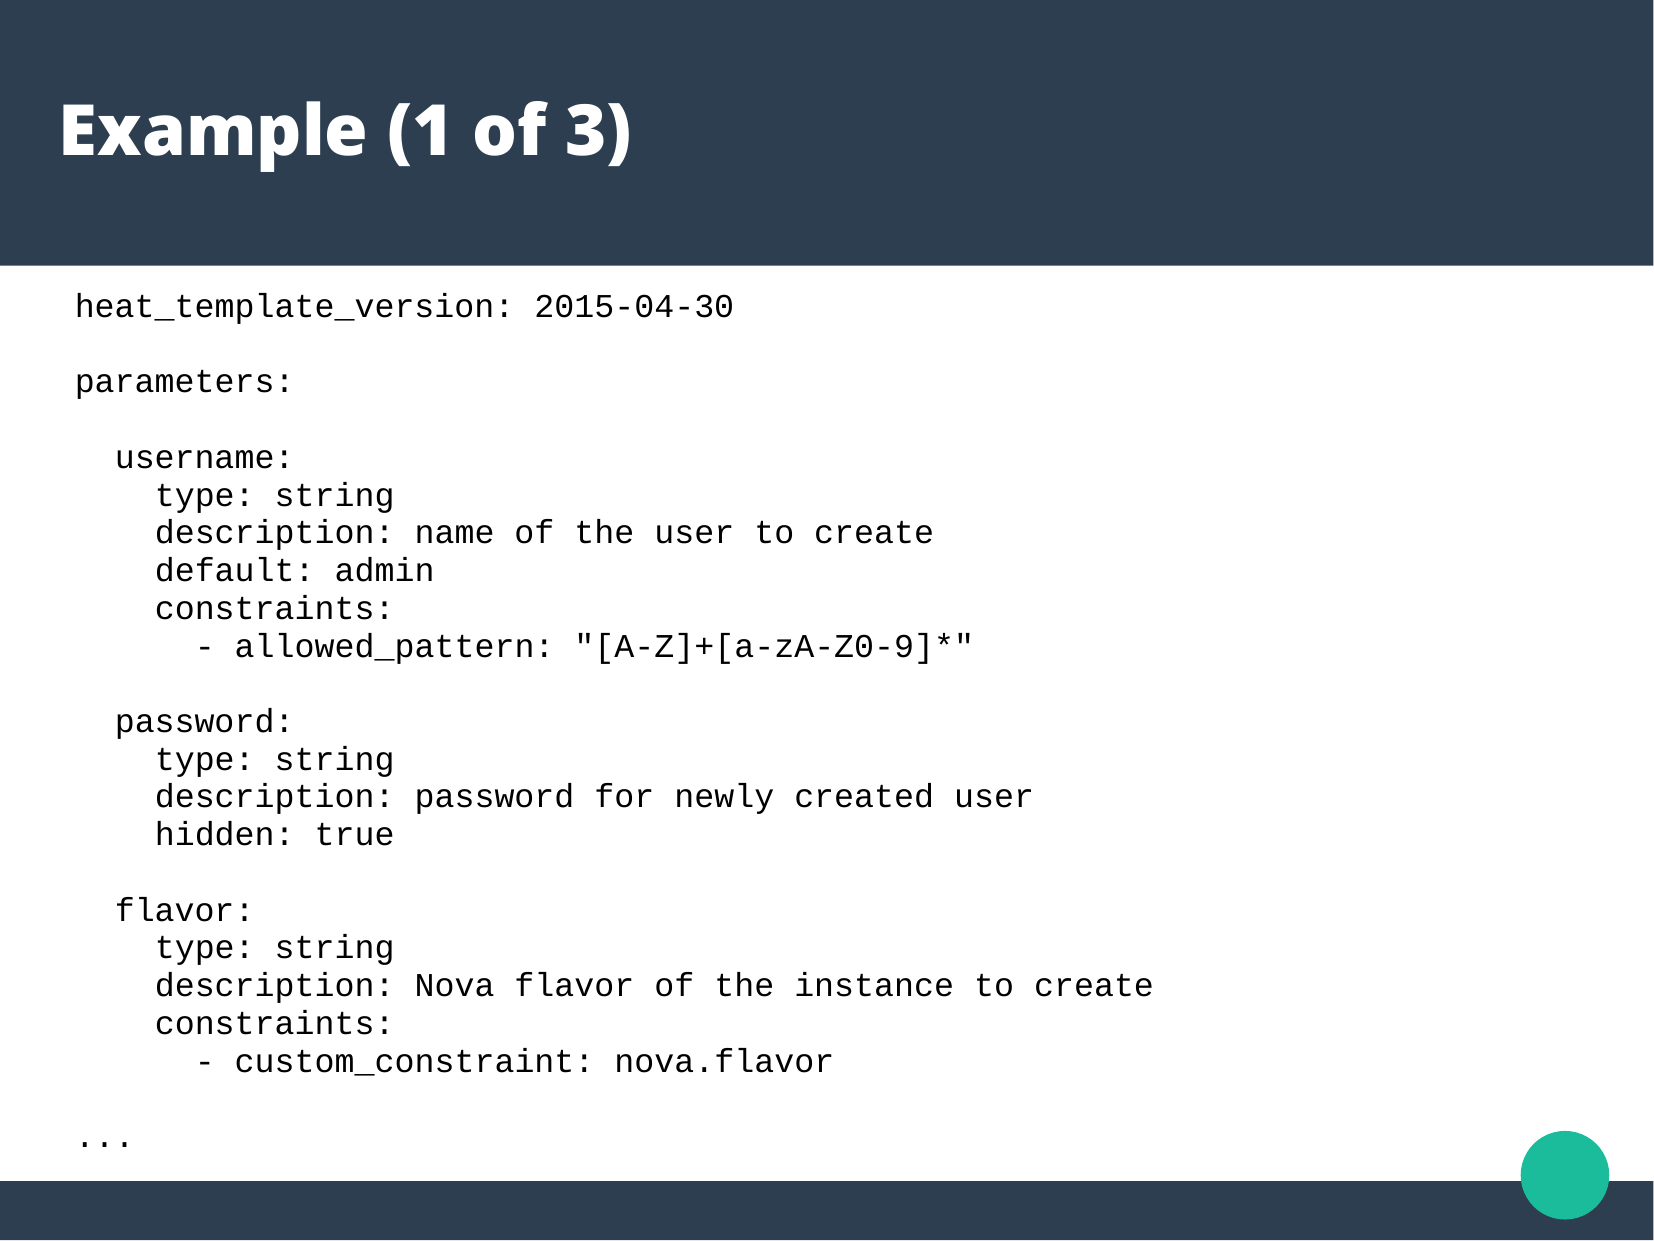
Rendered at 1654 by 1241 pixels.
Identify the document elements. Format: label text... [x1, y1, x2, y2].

text_box heat_template_version: 2015-04-30 parameters: username: type: string description: name of the user to create default: admin constraints: - allowed_pattern: "[A-Z]+[a-zA-Z0-9]*" password: type: string description: password for newly created user hidden: true flavor: type: string description: Nova flavor of the instance to create constraints: - custom_constraint: nova.flavor ... [60, 282, 1591, 1203]
title Example (1 of 3) [59, 49, 1595, 207]
